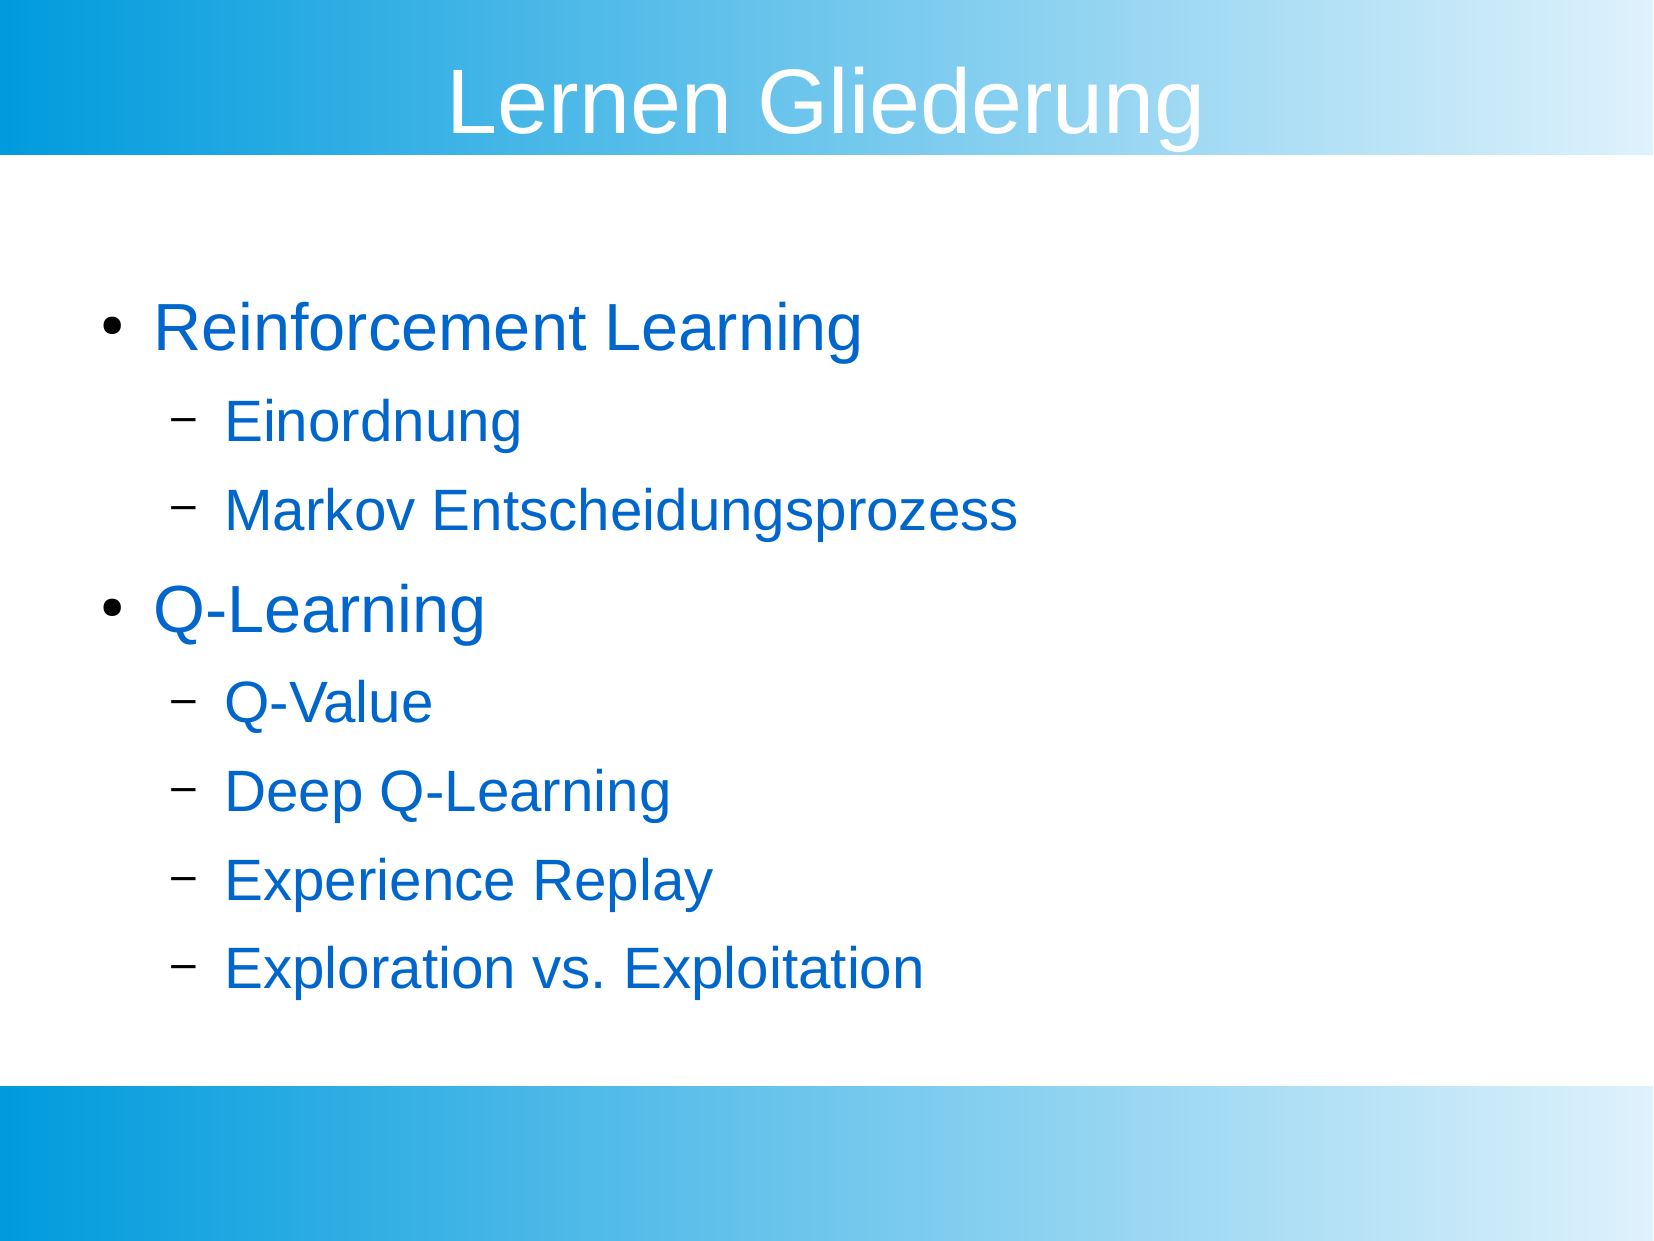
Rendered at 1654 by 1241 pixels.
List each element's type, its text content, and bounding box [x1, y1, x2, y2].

title Lernen Gliederung [82, 49, 1571, 155]
list Reinforcement Learning Einordnung Markov Entscheidungsprozess Q-Learning Q-Value Deep Q-Learning Experience Replay Exploration vs. Exploitation [82, 290, 1571, 1010]
